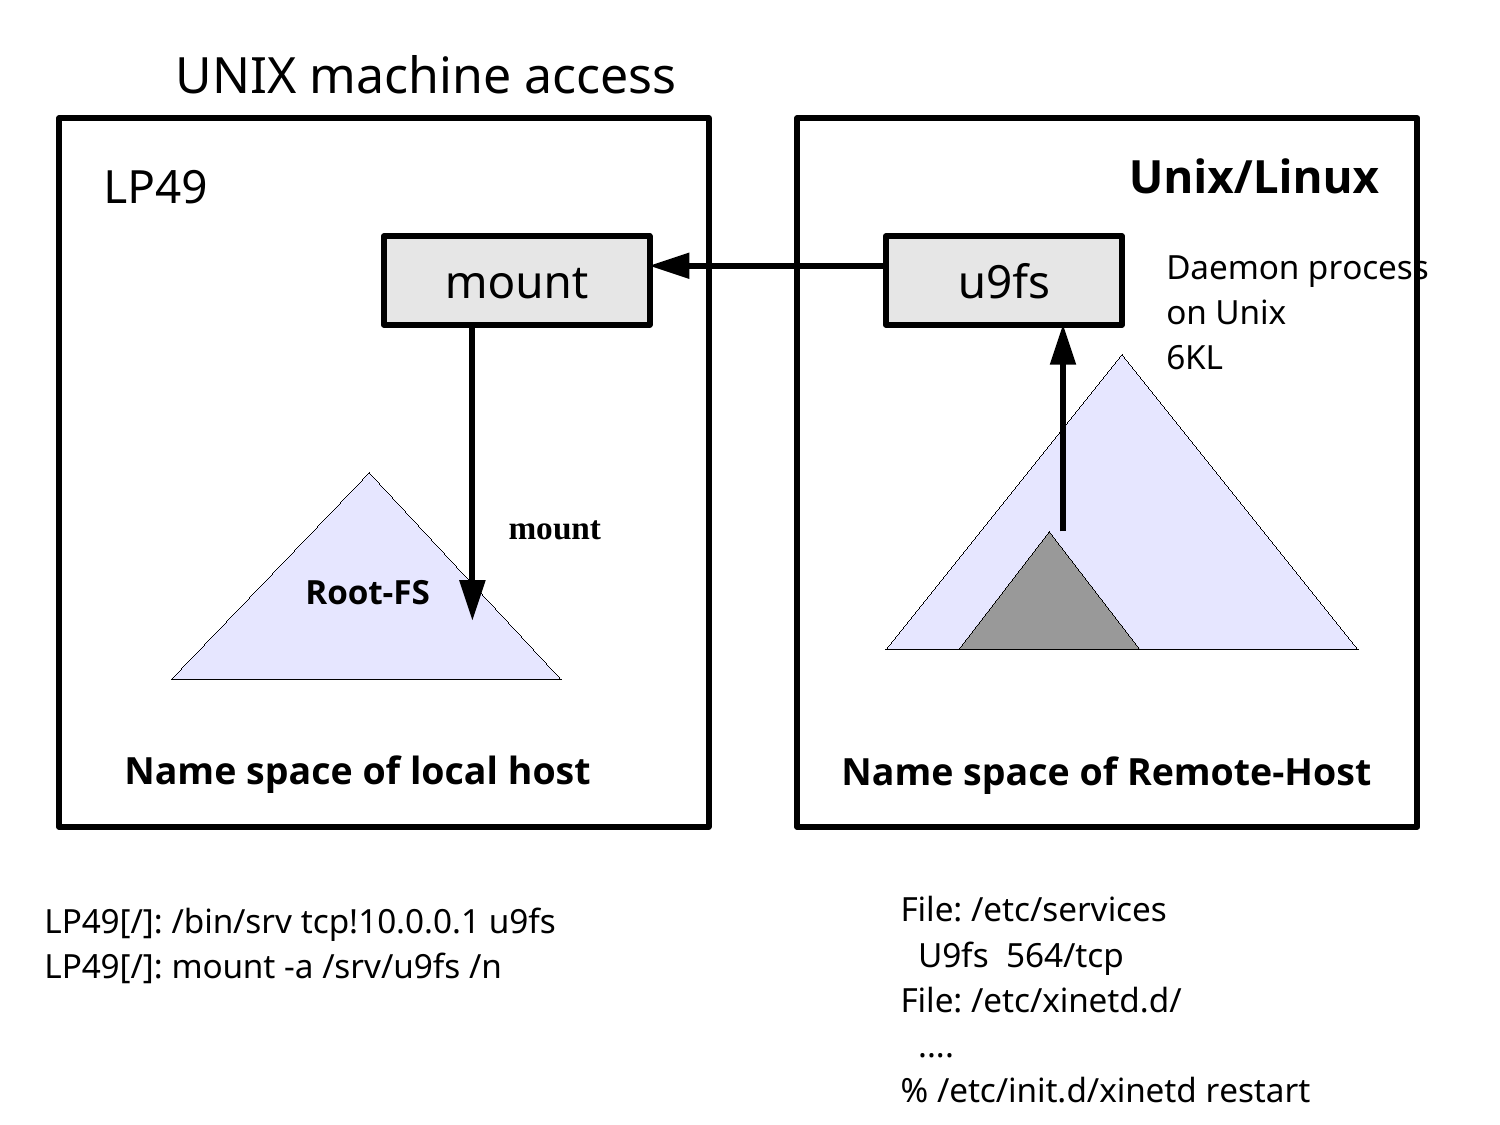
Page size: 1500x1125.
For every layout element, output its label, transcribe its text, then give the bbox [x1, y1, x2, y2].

text_box Name space of local host [109, 737, 668, 797]
text_box u9fs [885, 236, 1123, 325]
text_box File: /etc/services U9fs 564/tcp File: /etc/xinetd.d/ .... % /etc/init.d/xinetd restart [885, 878, 1383, 1093]
text_box mount [383, 236, 650, 325]
text_box Daemon process on Unix 6KL [1151, 236, 1416, 371]
text_box LP49[/]: /bin/srv tcp!10.0.0.1 u9fs LP49[/]: mount -a /srv/u9fs /n [29, 890, 643, 1025]
text_box [885, 354, 1359, 650]
text_box Unix/Linux [1114, 137, 1411, 207]
text_box mount [493, 501, 621, 555]
text_box Name space of Remote-Host [826, 738, 1407, 798]
text_box UNIX machine access [161, 33, 666, 108]
text_box LP49 [88, 147, 211, 218]
text_box Root-FS [171, 472, 562, 680]
